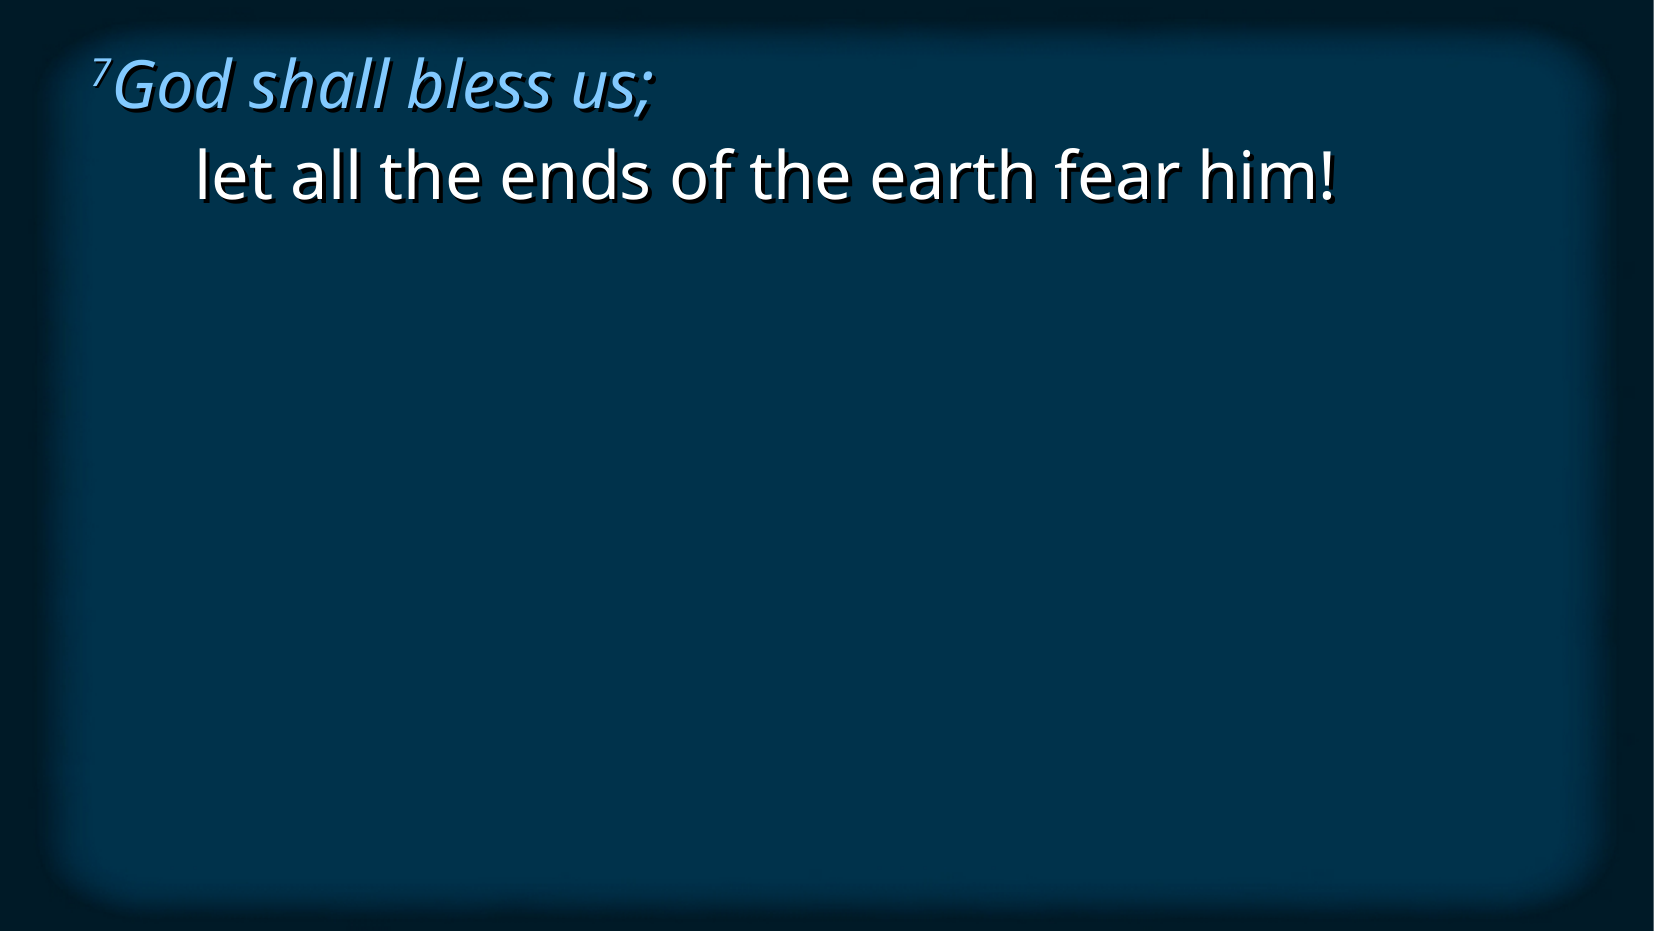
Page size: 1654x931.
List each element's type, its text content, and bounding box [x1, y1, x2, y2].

picture [0, 0, 1654, 931]
text_box 7God shall bless us; let all the ends of the earth fear him! [75, 30, 1576, 223]
